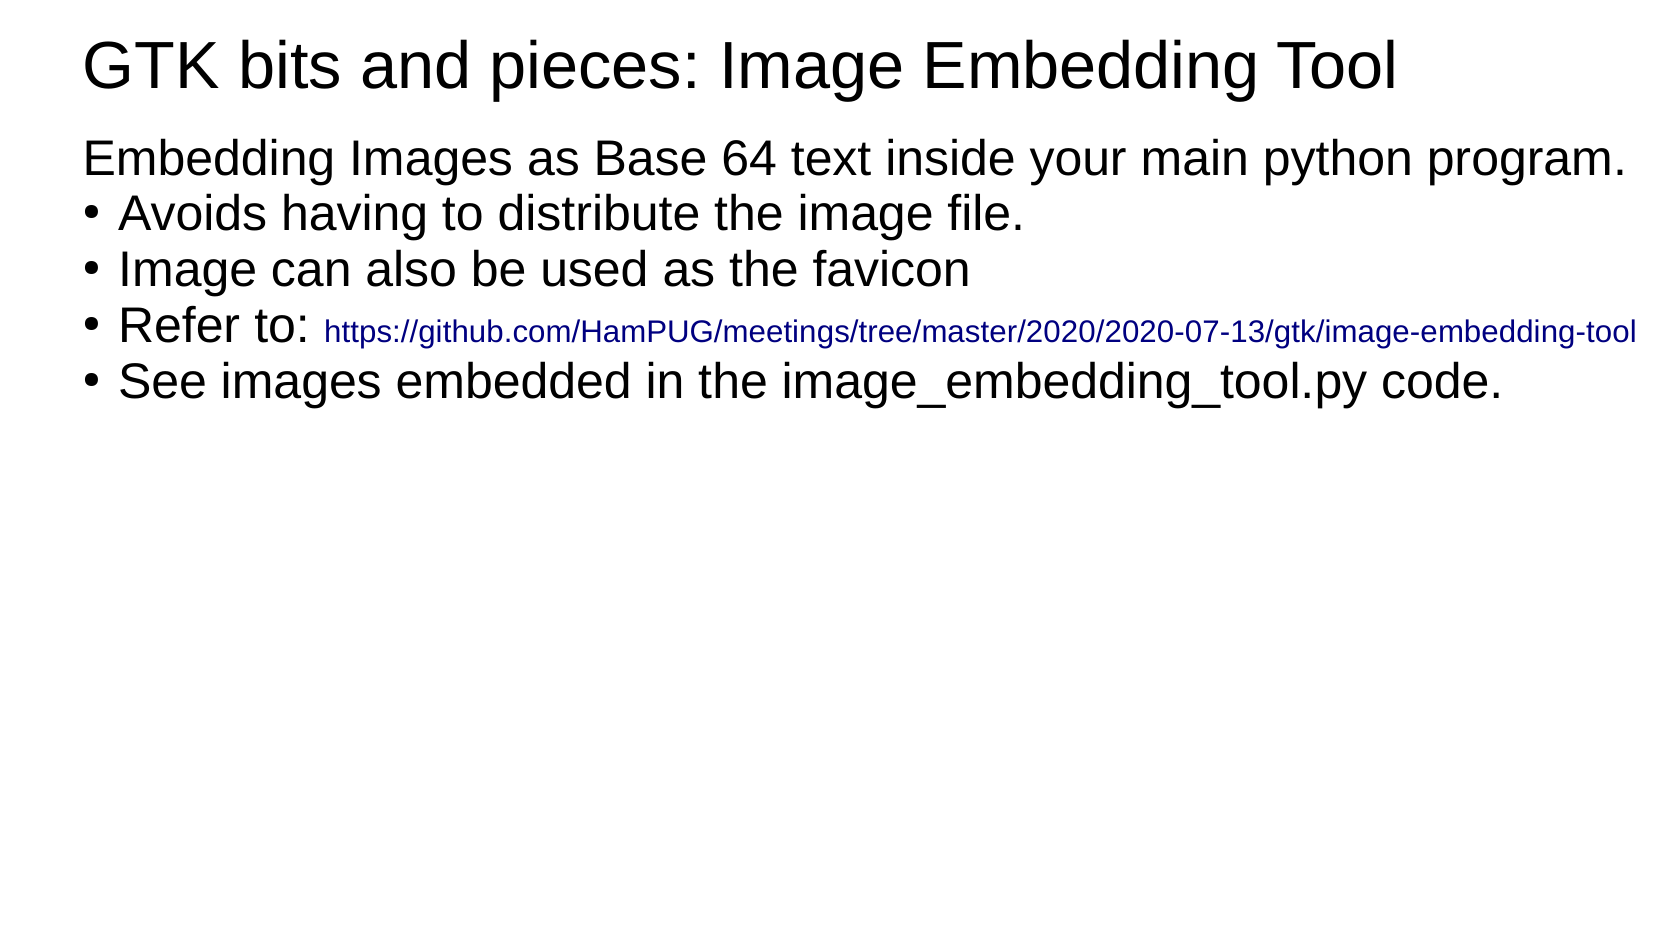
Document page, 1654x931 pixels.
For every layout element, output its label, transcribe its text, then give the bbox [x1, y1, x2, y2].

subtitle Embedding Images as Base 64 text inside your main python program. Avoids having to distribute the image file. Image can also be used as the favicon Refer to: https://github.com/HamPUG/meetings/tree/master/2020/2020-07-13/gtk/image-embedding-tool See images embedded in the image_embedding_tool.py code. [82, 129, 1654, 875]
title GTK bits and pieces: Image Embedding Tool [82, 28, 1571, 104]
